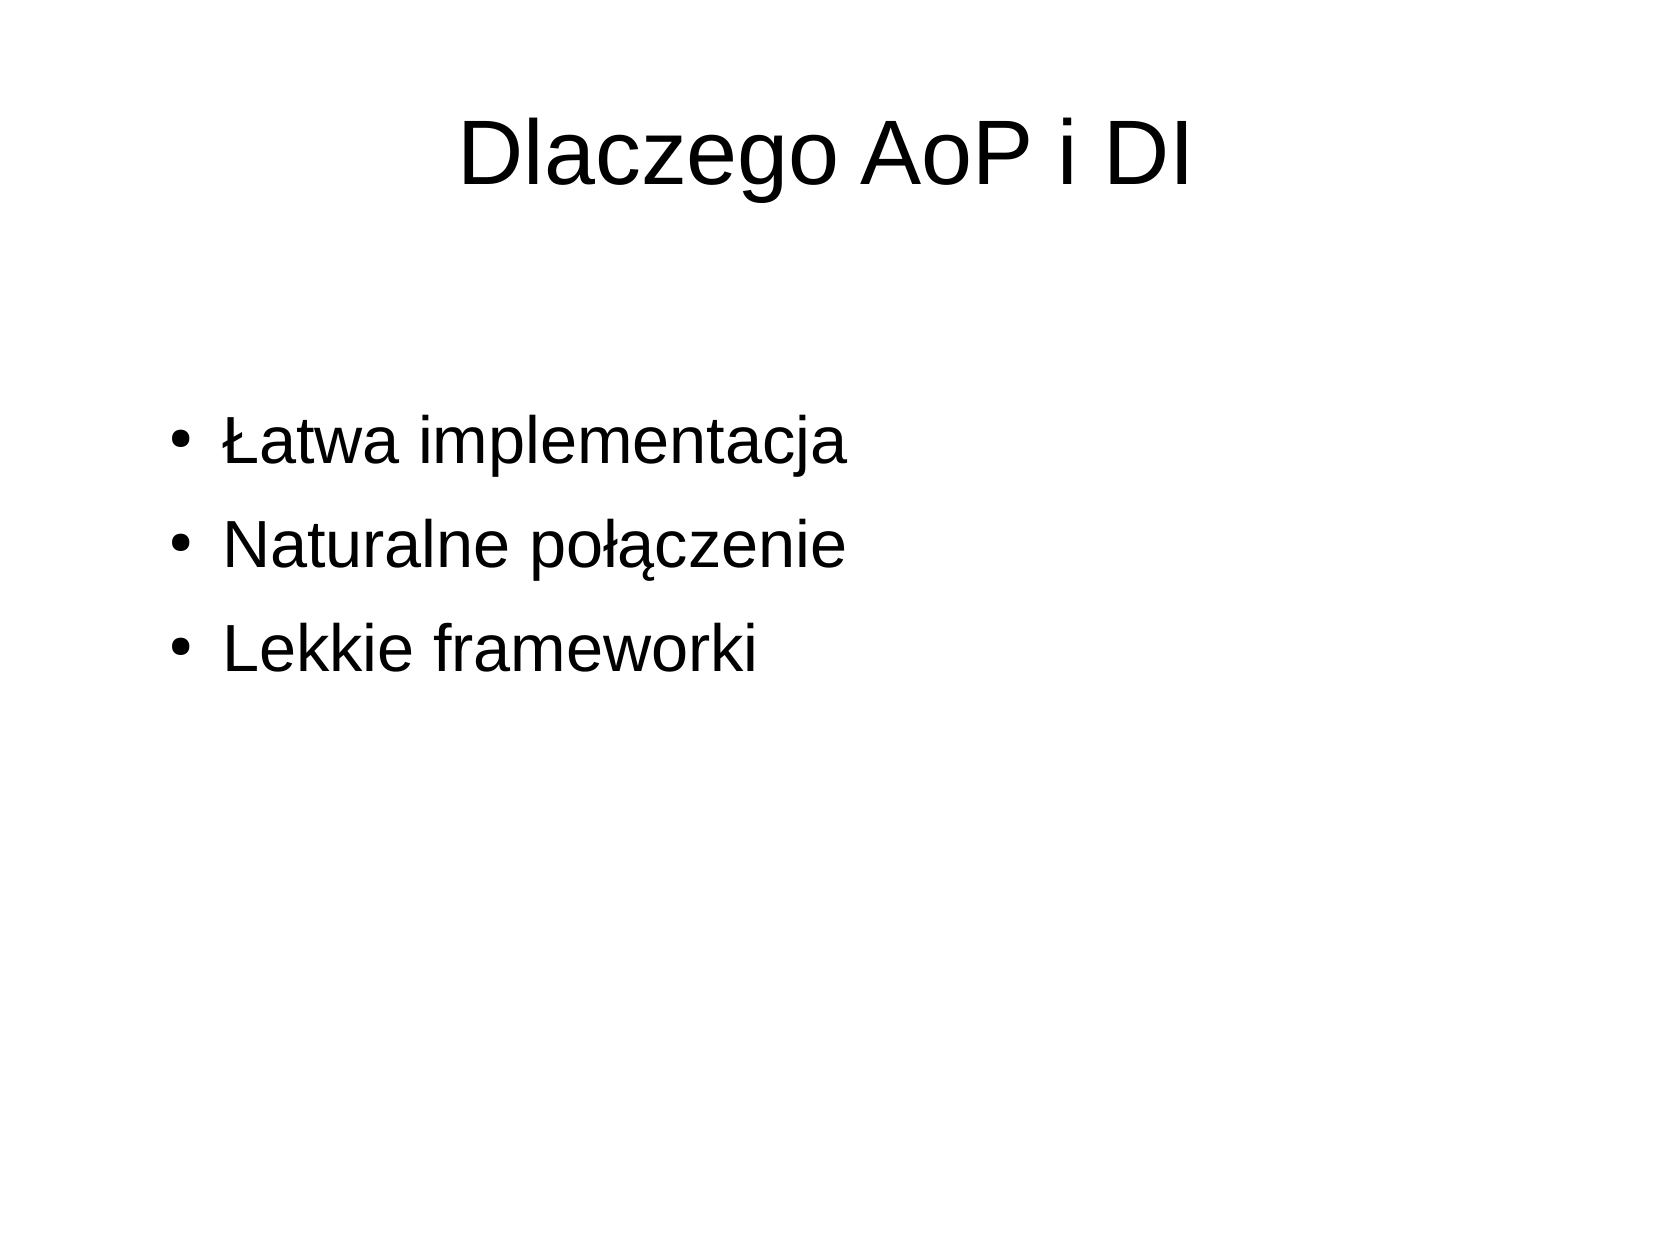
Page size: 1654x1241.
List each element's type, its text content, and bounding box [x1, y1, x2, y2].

title Dlaczego AoP i DI [82, 49, 1571, 257]
list Łatwa implementacja Naturalne połączenie Lekkie frameworki [151, 402, 1607, 1123]
